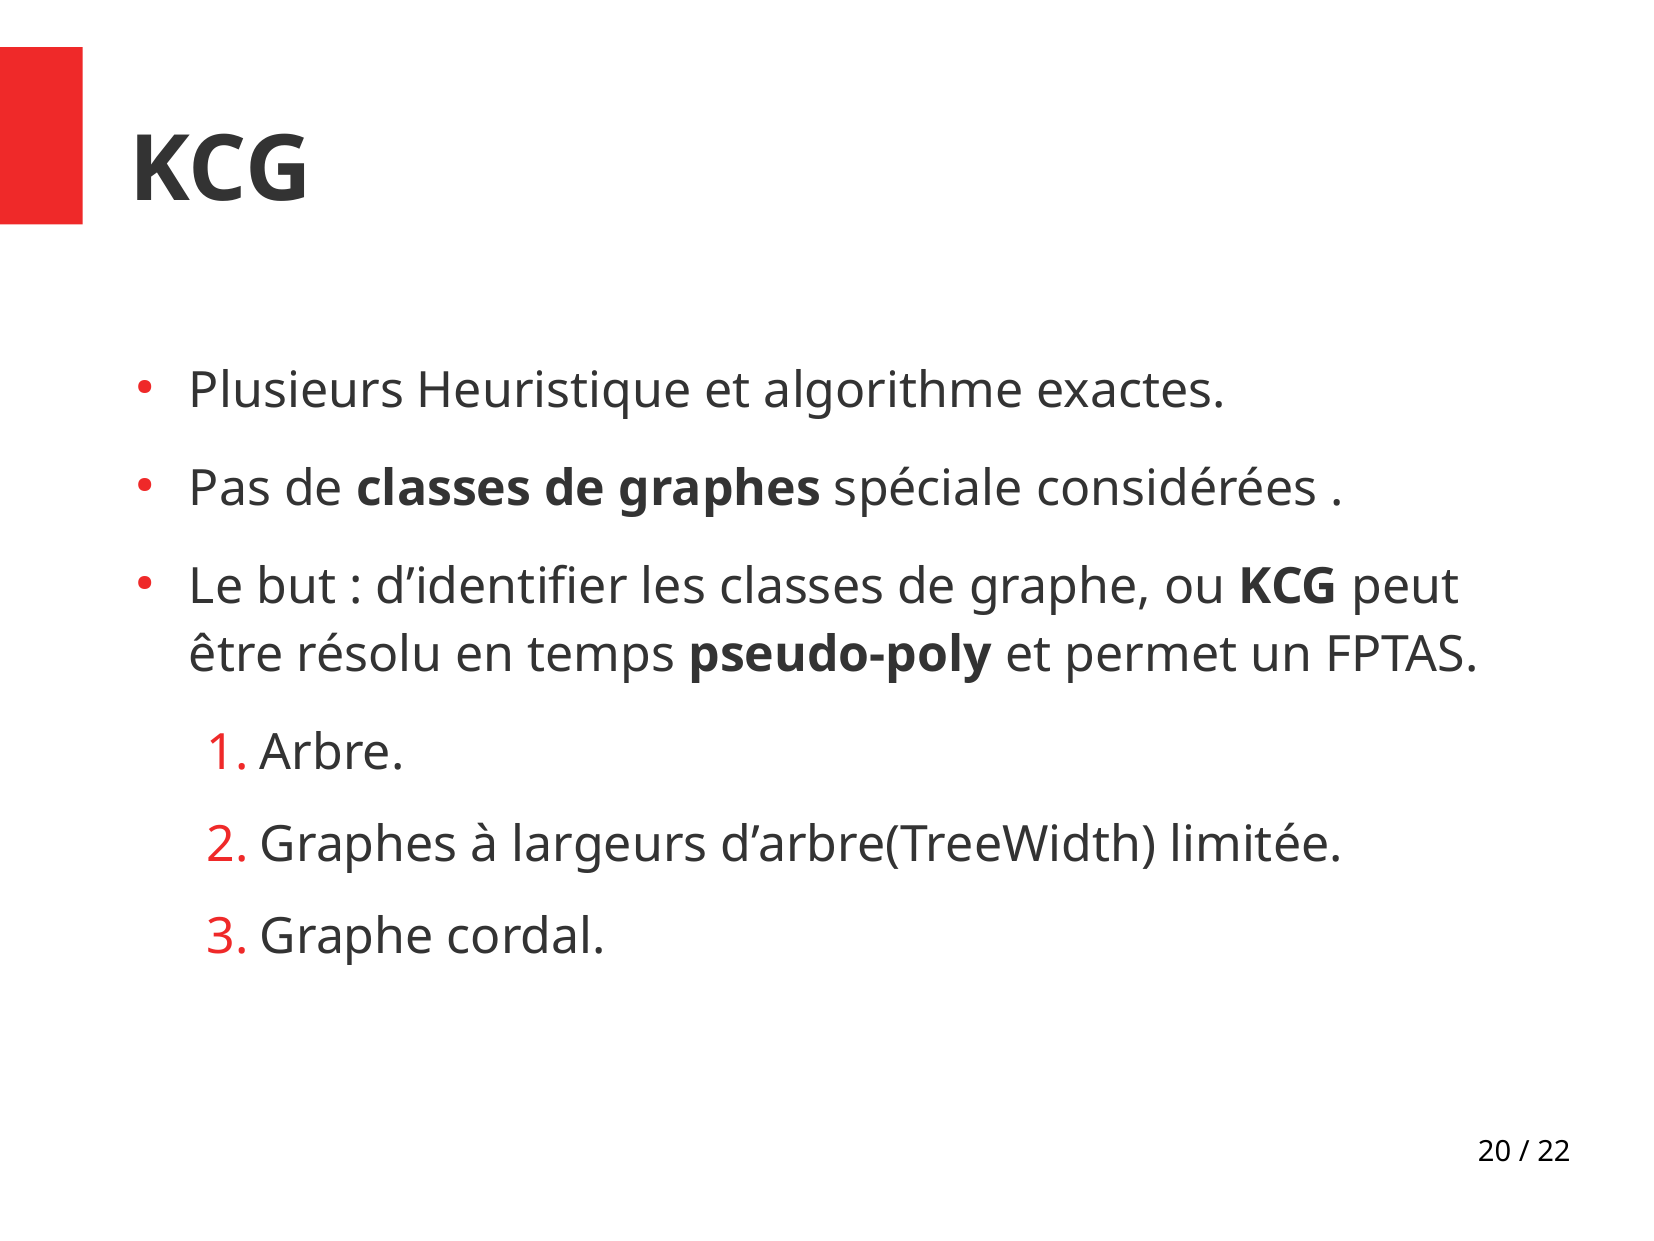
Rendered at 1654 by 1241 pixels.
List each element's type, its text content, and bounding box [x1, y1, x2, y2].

title KCG [129, 61, 1583, 269]
list Plusieurs Heuristique et algorithme exactes. Pas de classes de graphes spéciale considérées . Le but : d’identifier les classes de graphe, ou KCG peut être résolu en temps pseudo-poly et permet un FPTAS. Arbre. Graphes à largeurs d’arbre(TreeWidth) limitée. Graphe cordal. [118, 354, 1536, 1074]
